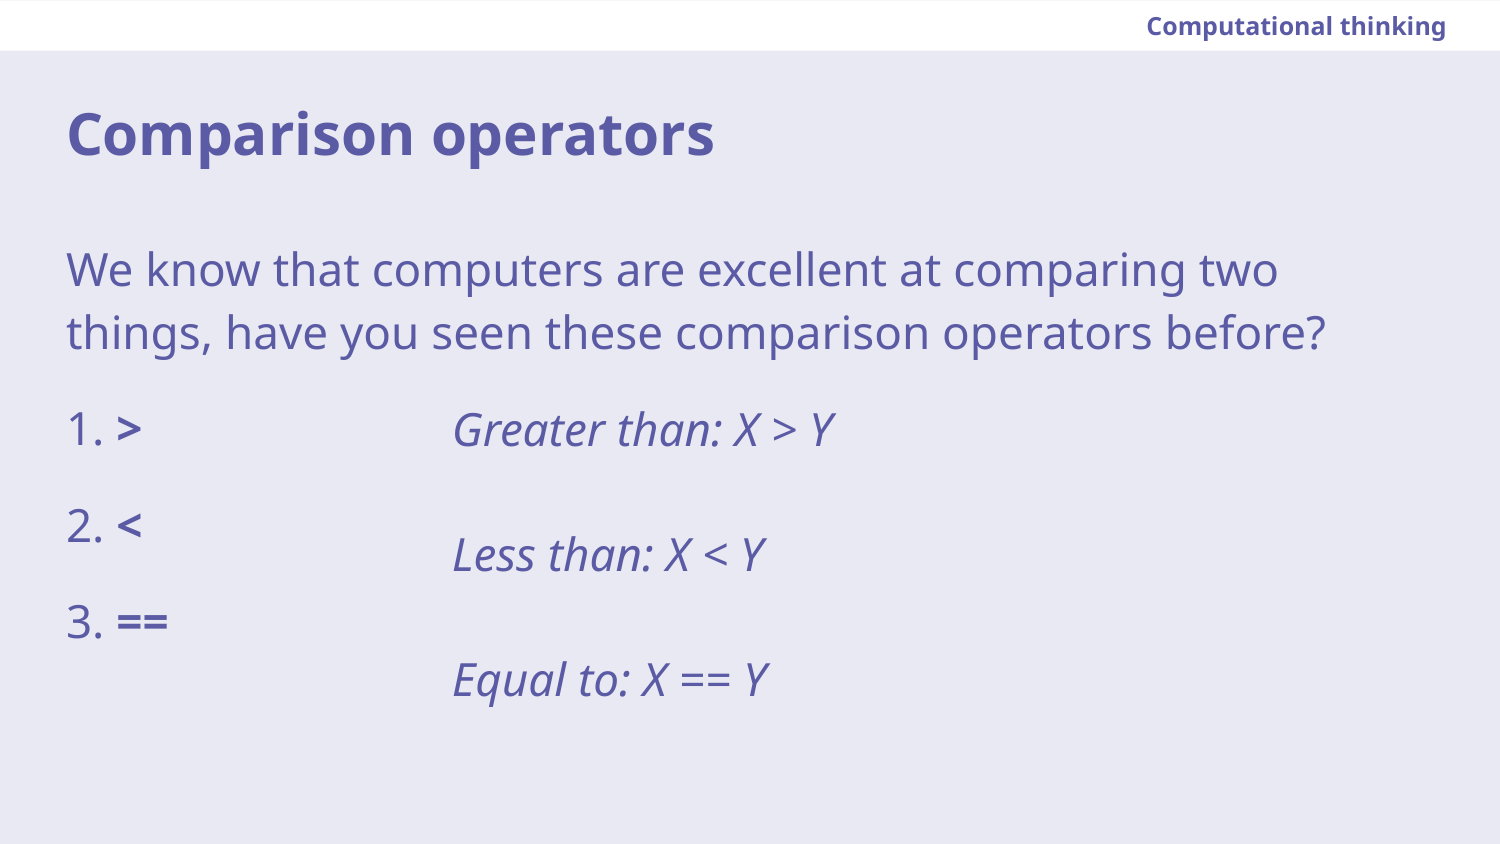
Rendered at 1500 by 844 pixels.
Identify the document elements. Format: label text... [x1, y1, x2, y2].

text_box Comparison operators [51, 74, 1441, 191]
subtitle Computational thinking [862, 0, 1448, 52]
text_box Greater than: X > Y Less than: X < Y Equal to: X == Y [437, 389, 1270, 671]
text_box We know that computers are excellent at comparing two things, have you seen these comparison operators before? 1. > 2. < 3. == [51, 216, 1453, 674]
